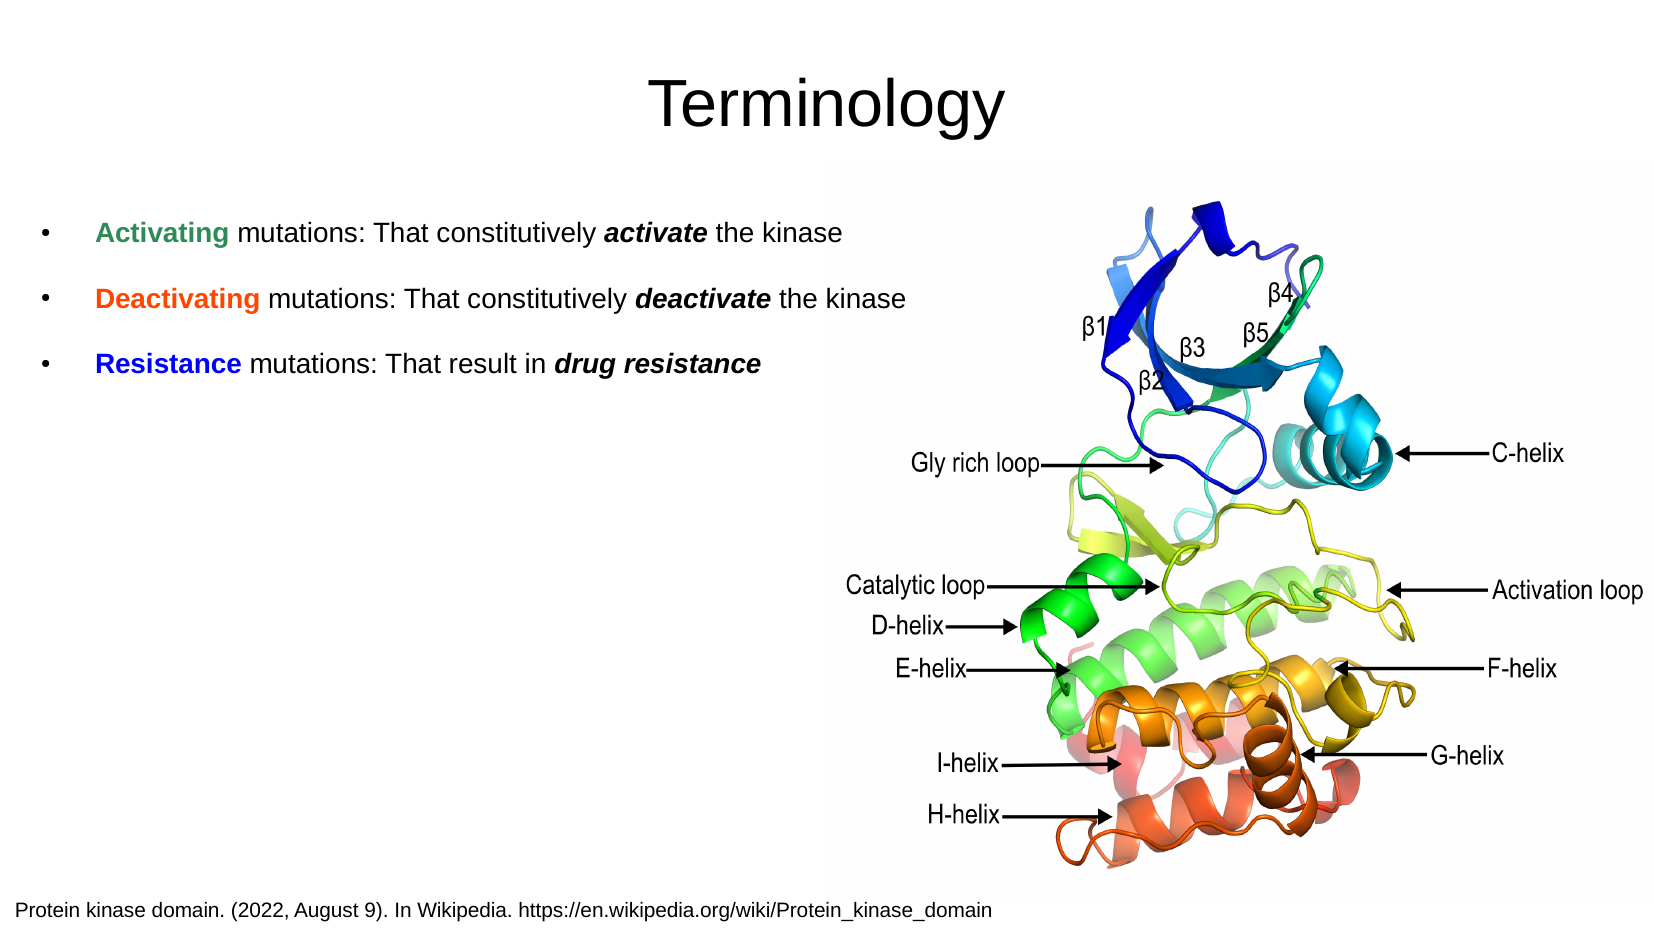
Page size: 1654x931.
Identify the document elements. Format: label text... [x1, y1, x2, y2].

picture [826, 159, 1654, 904]
text_box Protein kinase domain. (2022, August 9). In Wikipedia. https://en.wikipedia.org/wiki/Protein_kinase_domain [0, 891, 1512, 930]
title Terminology [82, 25, 1571, 181]
list Activating mutations: That constitutively activate the kinase Deactivating mutations: That constitutively deactivate the kinase Resistance mutations: That result in drug resistance [35, 217, 910, 414]
